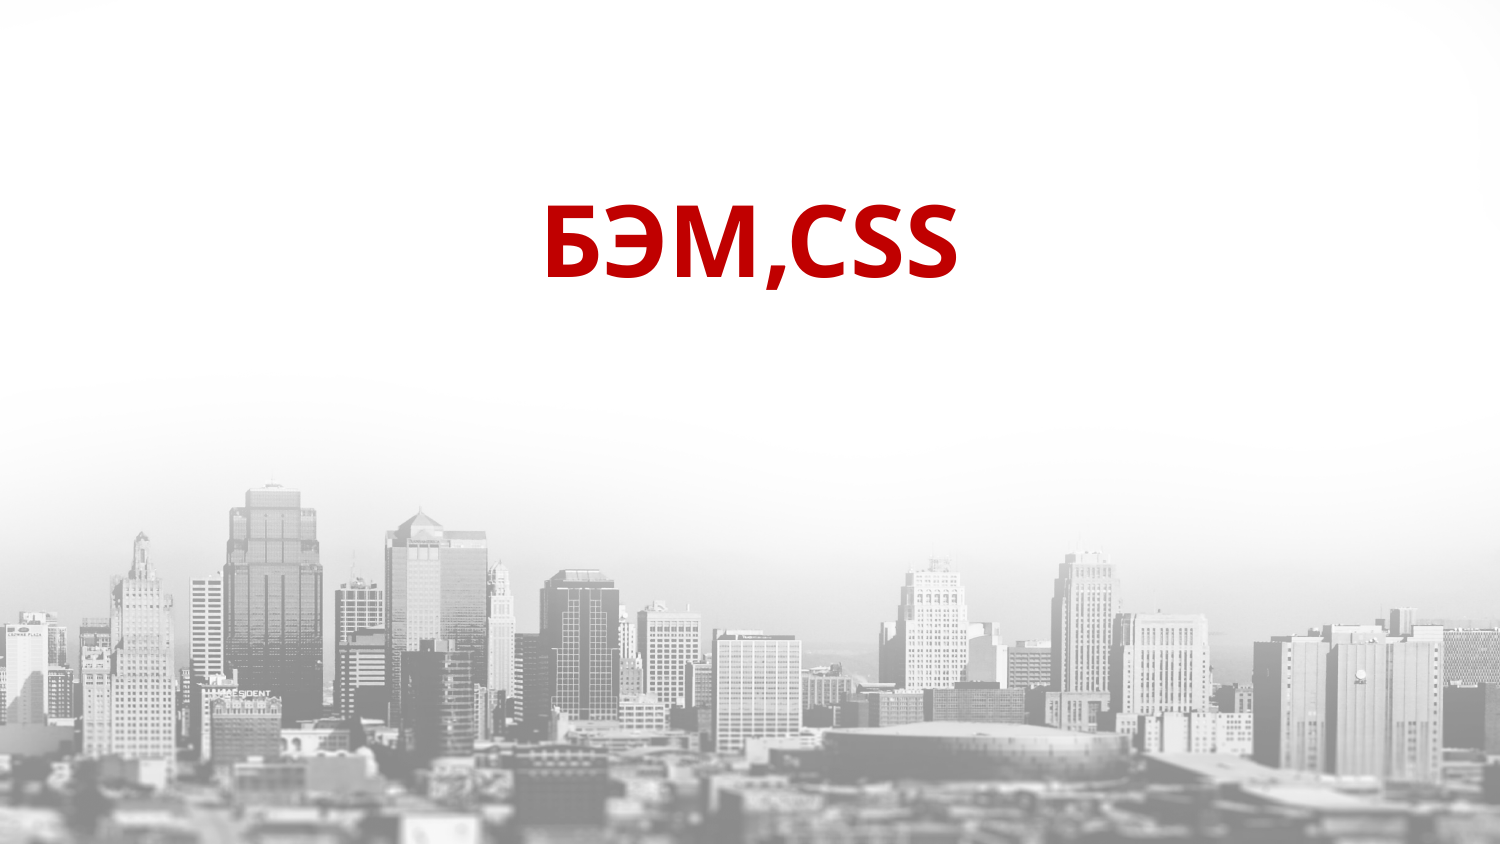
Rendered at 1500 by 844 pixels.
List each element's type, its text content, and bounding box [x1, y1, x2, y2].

subtitle БЭМ,СSS [211, 162, 1289, 321]
picture [0, 0, 1500, 844]
